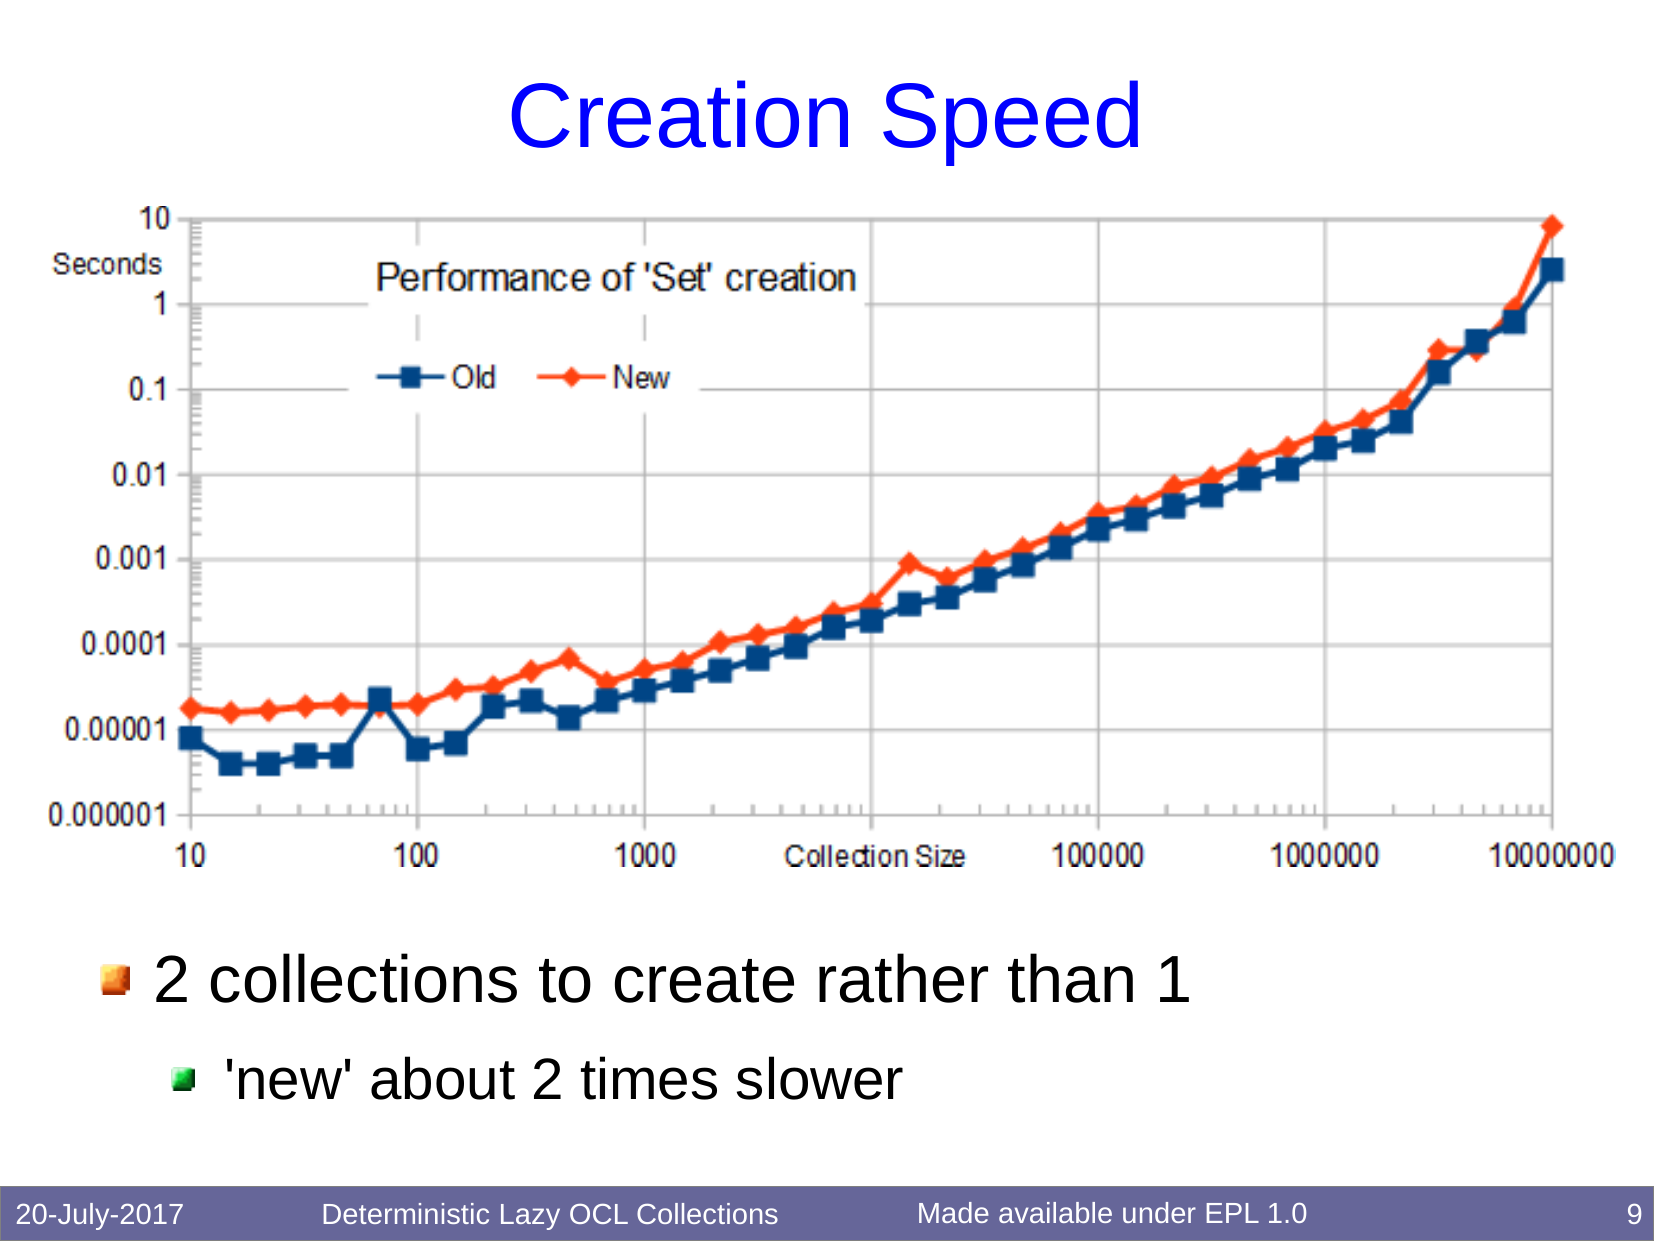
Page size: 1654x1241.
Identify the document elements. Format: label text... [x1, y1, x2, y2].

list 2 collections to create rather than 1 'new' about 2 times slower [82, 942, 1571, 1053]
picture [48, 206, 1616, 867]
picture [171, 1067, 195, 1091]
title Creation Speed [82, 12, 1571, 206]
